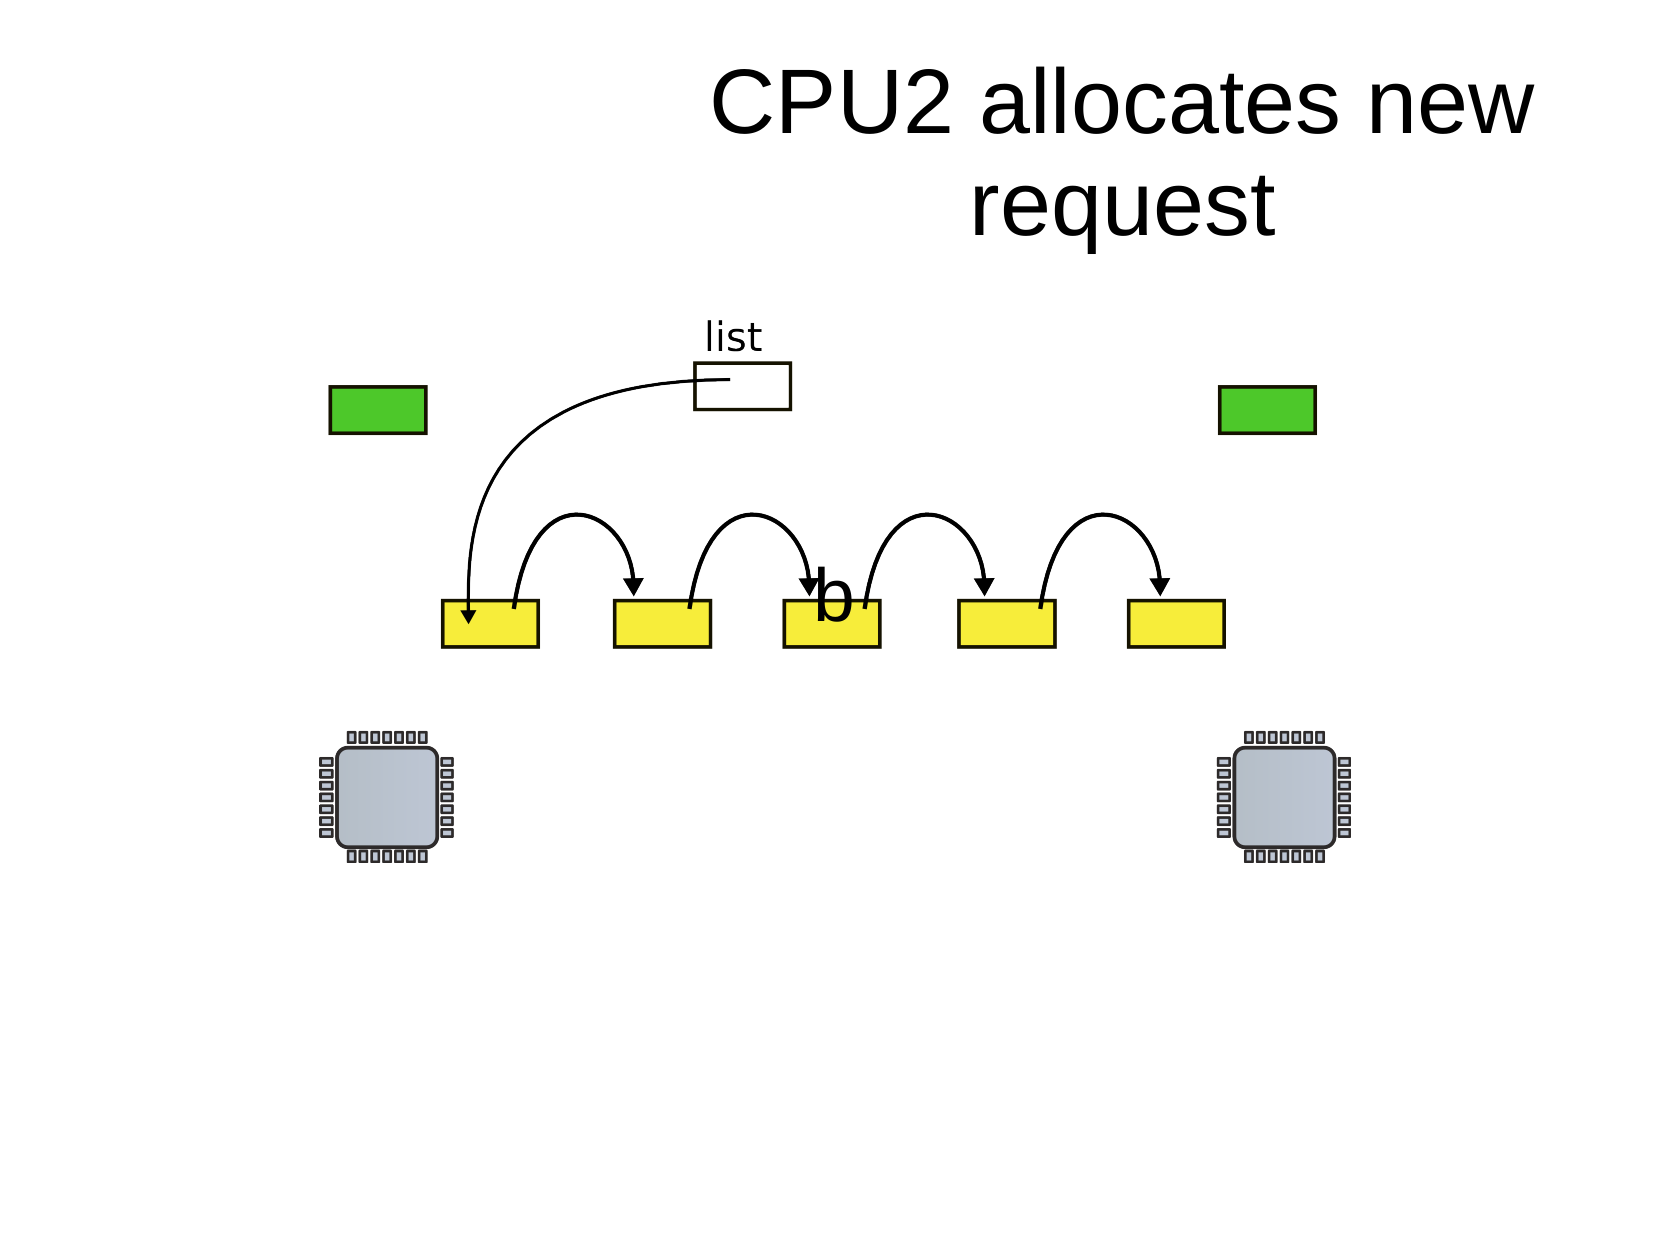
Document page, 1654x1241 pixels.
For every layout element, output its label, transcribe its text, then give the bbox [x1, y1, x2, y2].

picture [319, 320, 1351, 863]
title CPU2 allocates new request [675, 49, 1571, 257]
